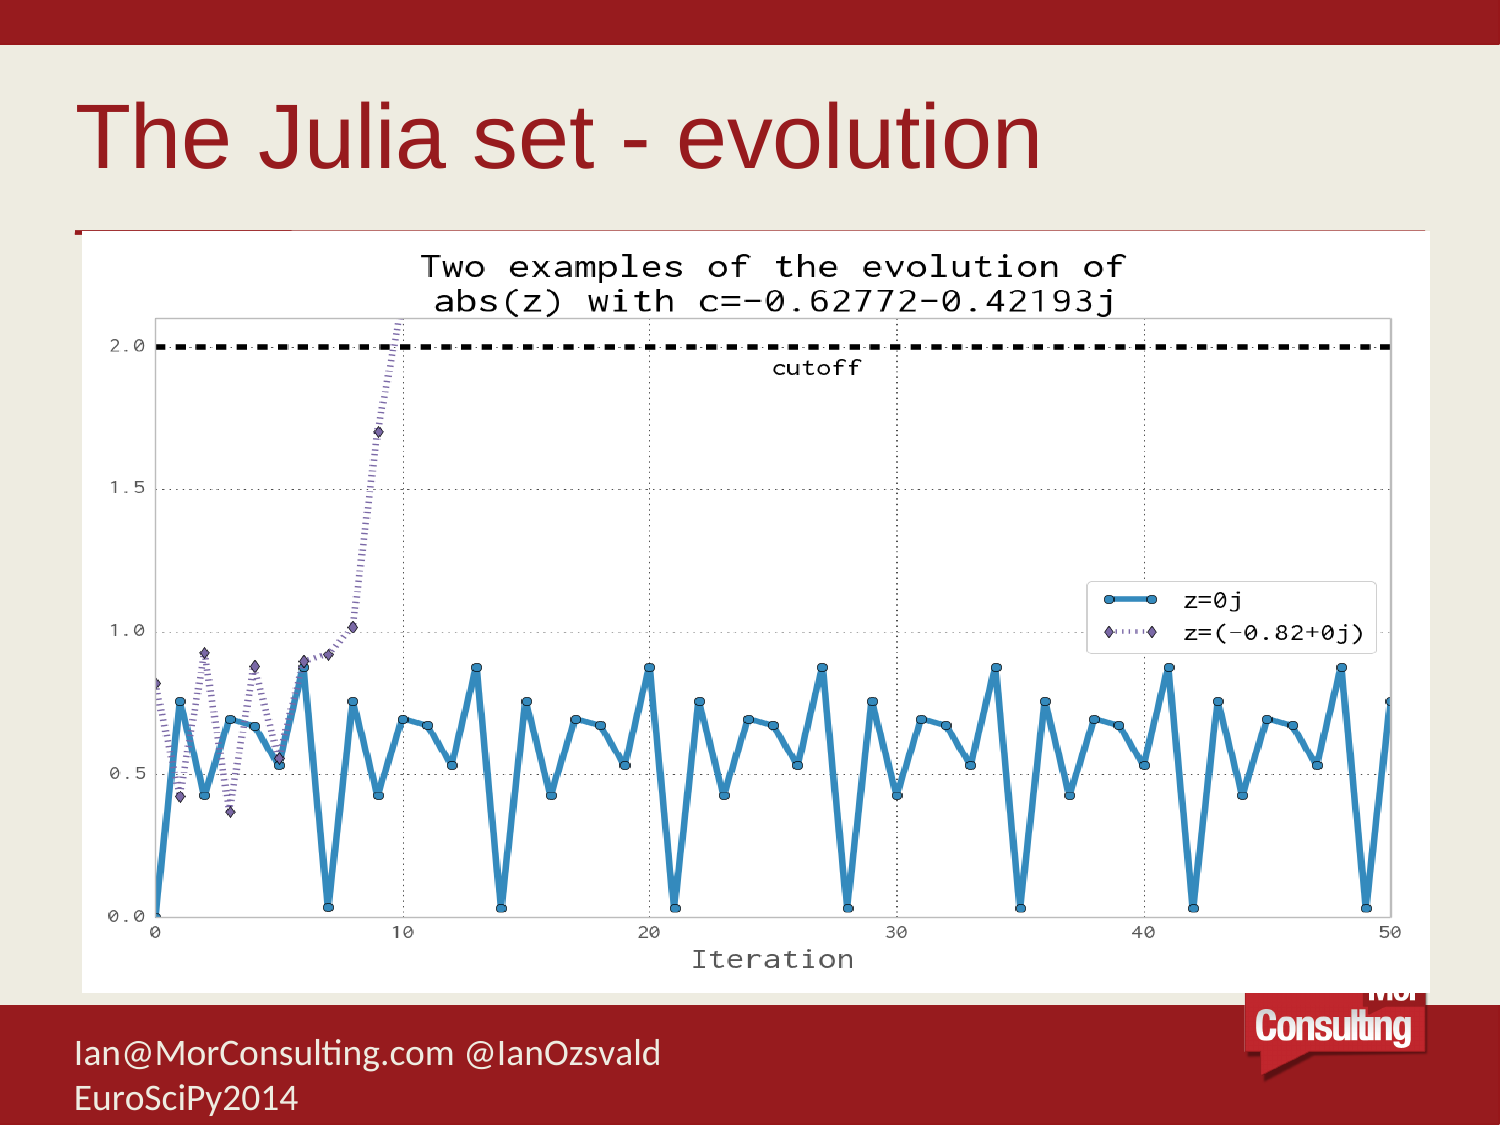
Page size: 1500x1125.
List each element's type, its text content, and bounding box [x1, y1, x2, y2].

picture [82, 231, 1438, 1089]
list [75, 263, 82, 916]
title The Julia set - evolution [74, 44, 1425, 232]
